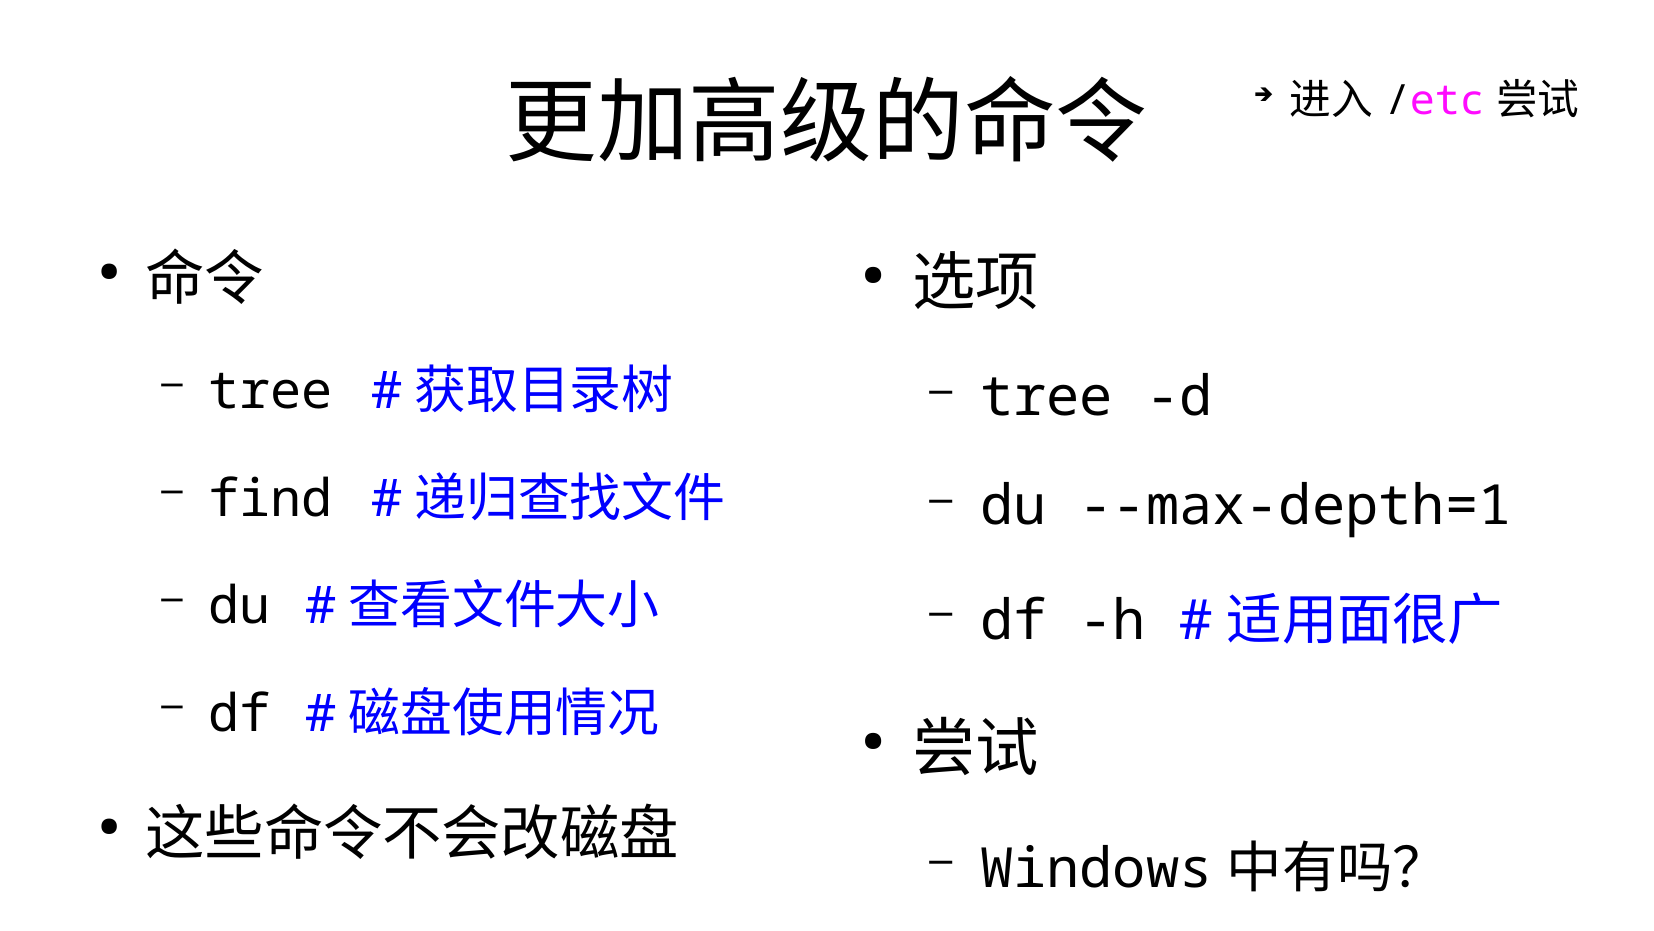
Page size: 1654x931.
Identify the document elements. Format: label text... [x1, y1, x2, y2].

title 更加高级的命令 [82, 37, 1571, 193]
list 命令 tree #获取目录树 find #递归查找文件 du #查看文件大小 df #磁盘使用情况 这些命令不会改磁盘 [82, 217, 809, 875]
list 选项 tree -d du --max-depth=1 df -h #适用面很广 尝试 Windows中有吗？ [845, 217, 1572, 910]
text_box 进入/etc尝试 [1192, 59, 1595, 199]
